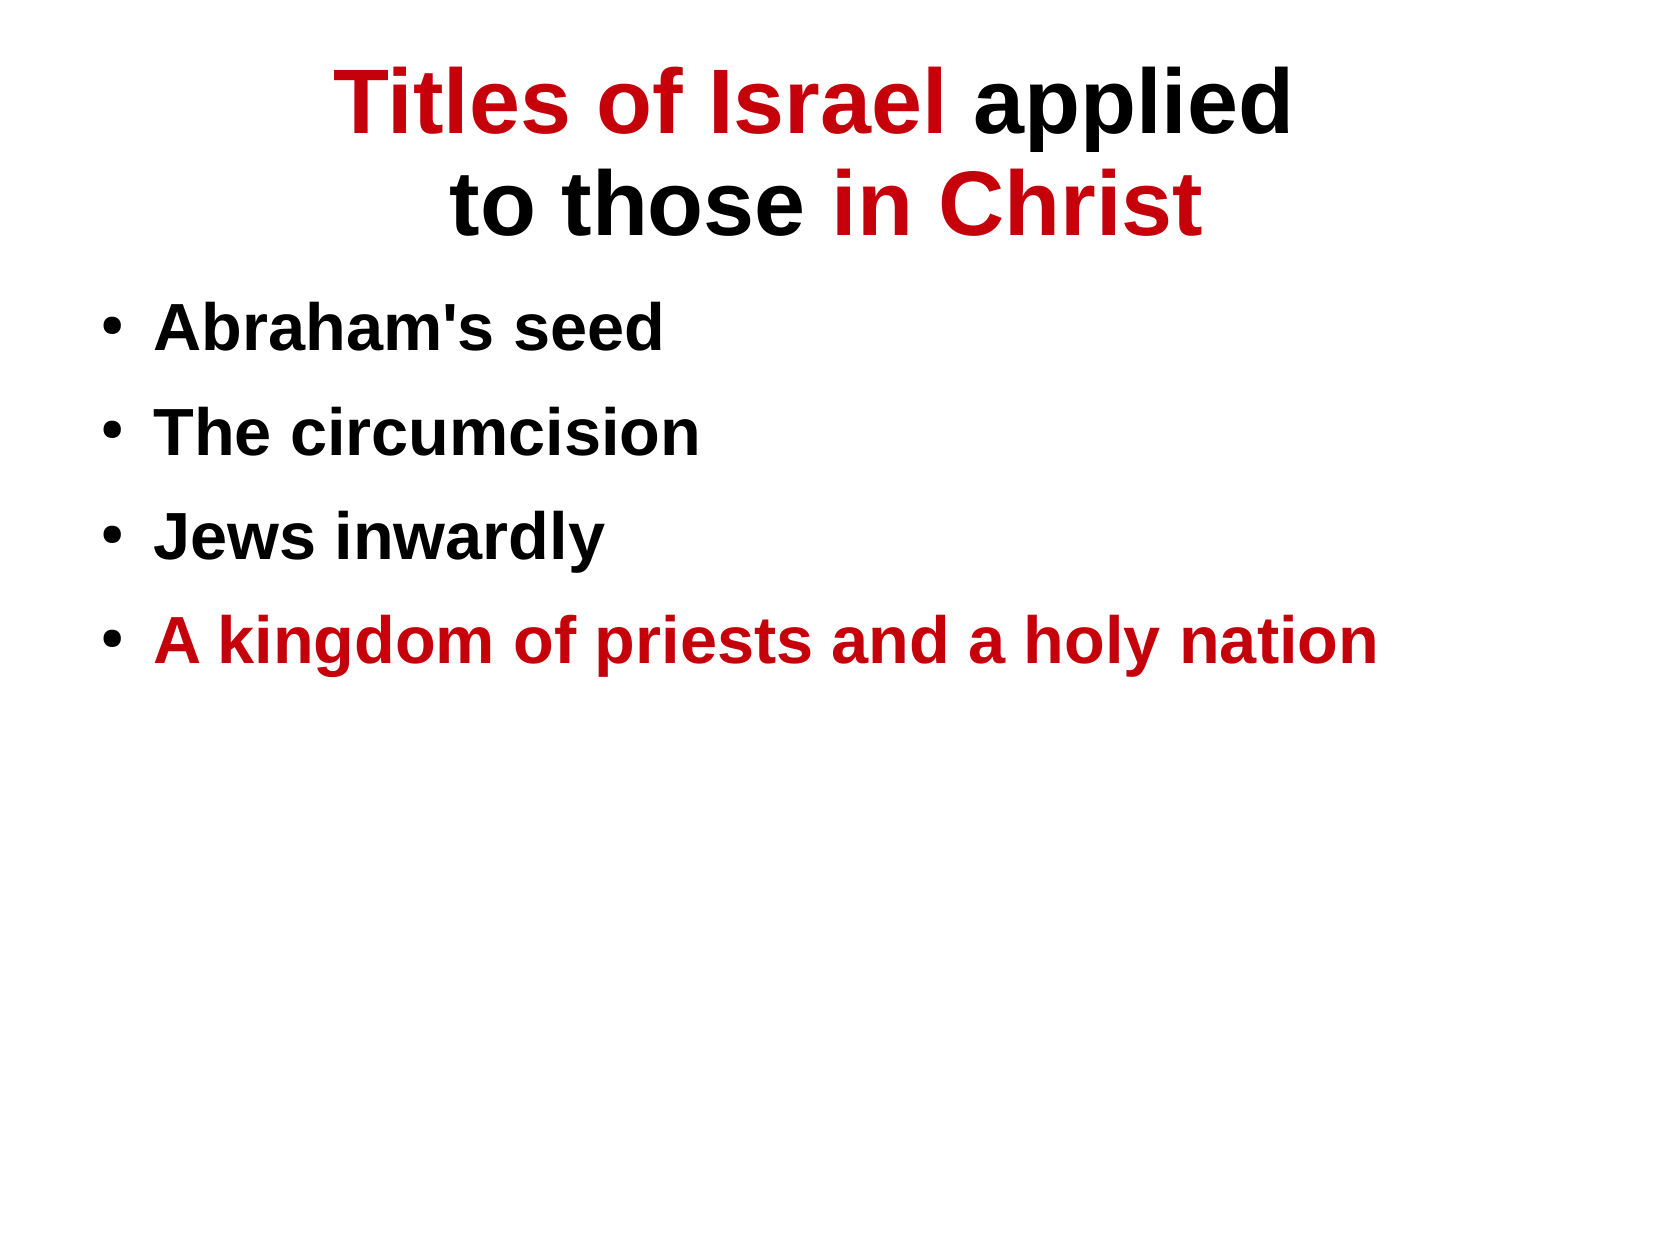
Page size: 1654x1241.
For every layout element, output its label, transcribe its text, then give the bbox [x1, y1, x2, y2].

list Abraham's seed The circumcision Jews inwardly A kingdom of priests and a holy nation [82, 290, 1571, 1109]
title Titles of Israel applied to those in Christ [82, 49, 1571, 257]
